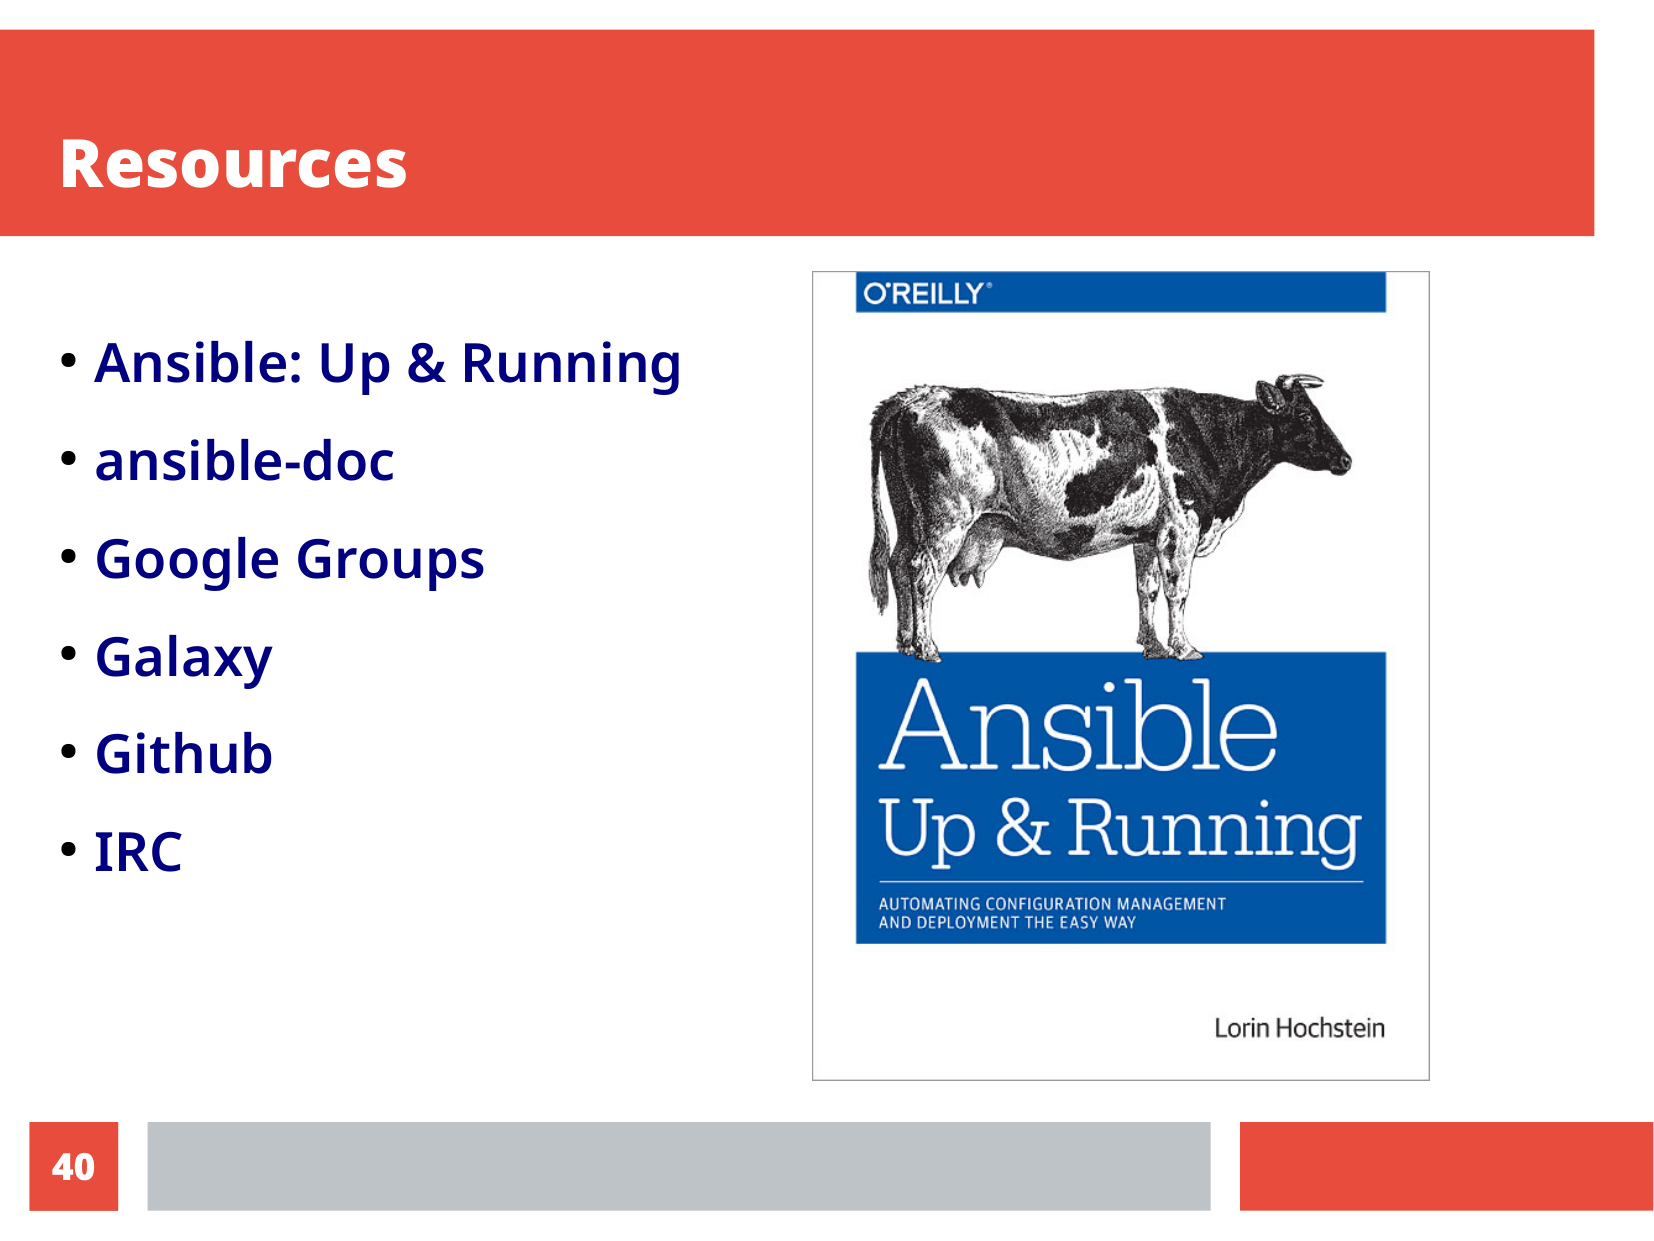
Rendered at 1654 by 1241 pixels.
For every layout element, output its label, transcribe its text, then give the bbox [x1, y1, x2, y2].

picture [812, 271, 1430, 1081]
list Ansible: Up & Running ansible-doc Google Groups Galaxy Github IRC [59, 324, 1565, 1093]
title Resources [59, 59, 1595, 207]
